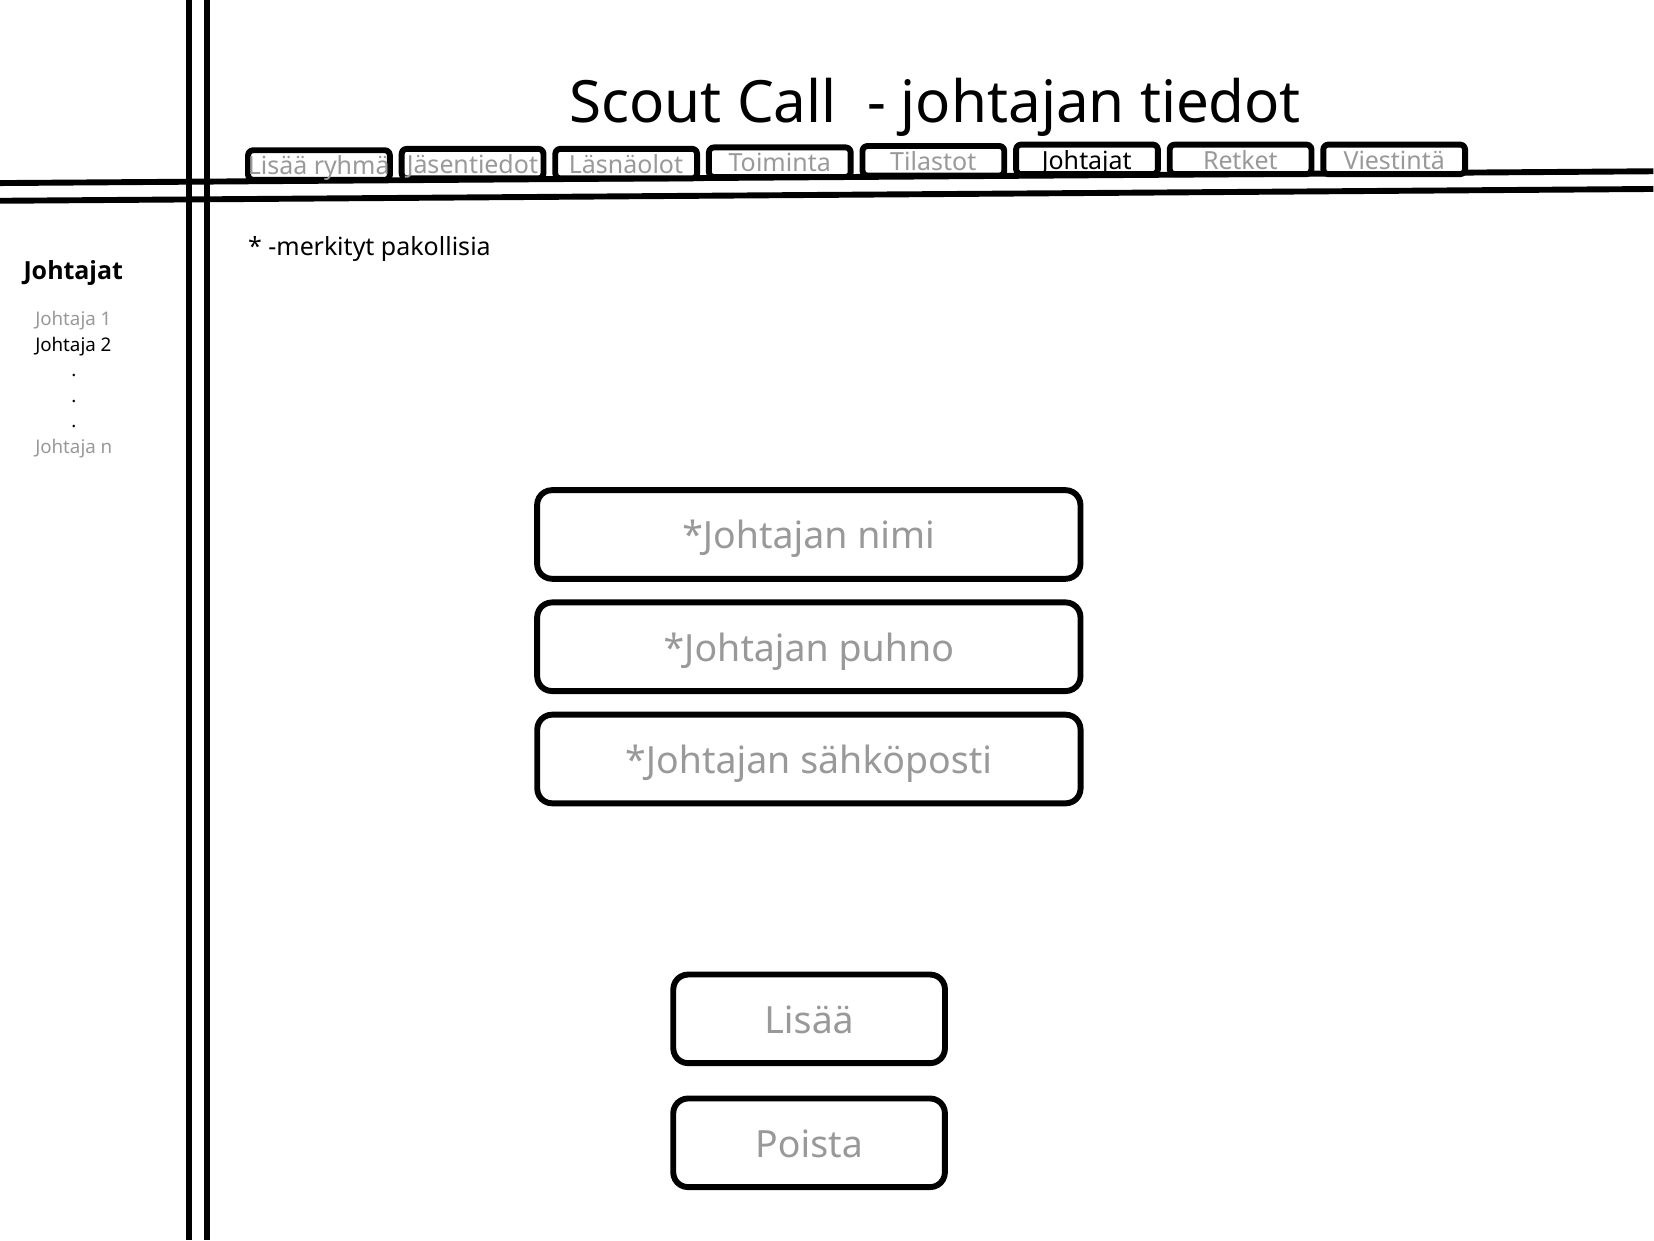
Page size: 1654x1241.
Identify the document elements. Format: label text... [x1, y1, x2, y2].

text_box Johtaja 1 Johtaja 2 . . . Johtaja n [23, 301, 119, 444]
text_box * -merkityt pakollisia [236, 224, 479, 263]
text_box Lisää [673, 974, 946, 1064]
text_box *Johtajan puhno [537, 602, 1081, 692]
text_box Läsnäolot [555, 148, 698, 179]
text_box Retket [1169, 144, 1312, 175]
text_box Lisää ryhmä [248, 150, 390, 180]
text_box Viestintä [1323, 144, 1466, 175]
text_box *Johtajan sähköposti [537, 714, 1081, 804]
text_box *Johtajan nimi [537, 490, 1081, 579]
text_box Johtajat [11, 248, 121, 287]
text_box Tilastot [862, 145, 1005, 176]
text_box Toiminta [708, 147, 851, 177]
text_box Jäsentiedot [401, 148, 544, 179]
text_box Poista [673, 1098, 945, 1188]
text_box Scout Call - johtajan tiedot [555, 53, 1258, 137]
text_box Johtajat [1016, 144, 1158, 175]
